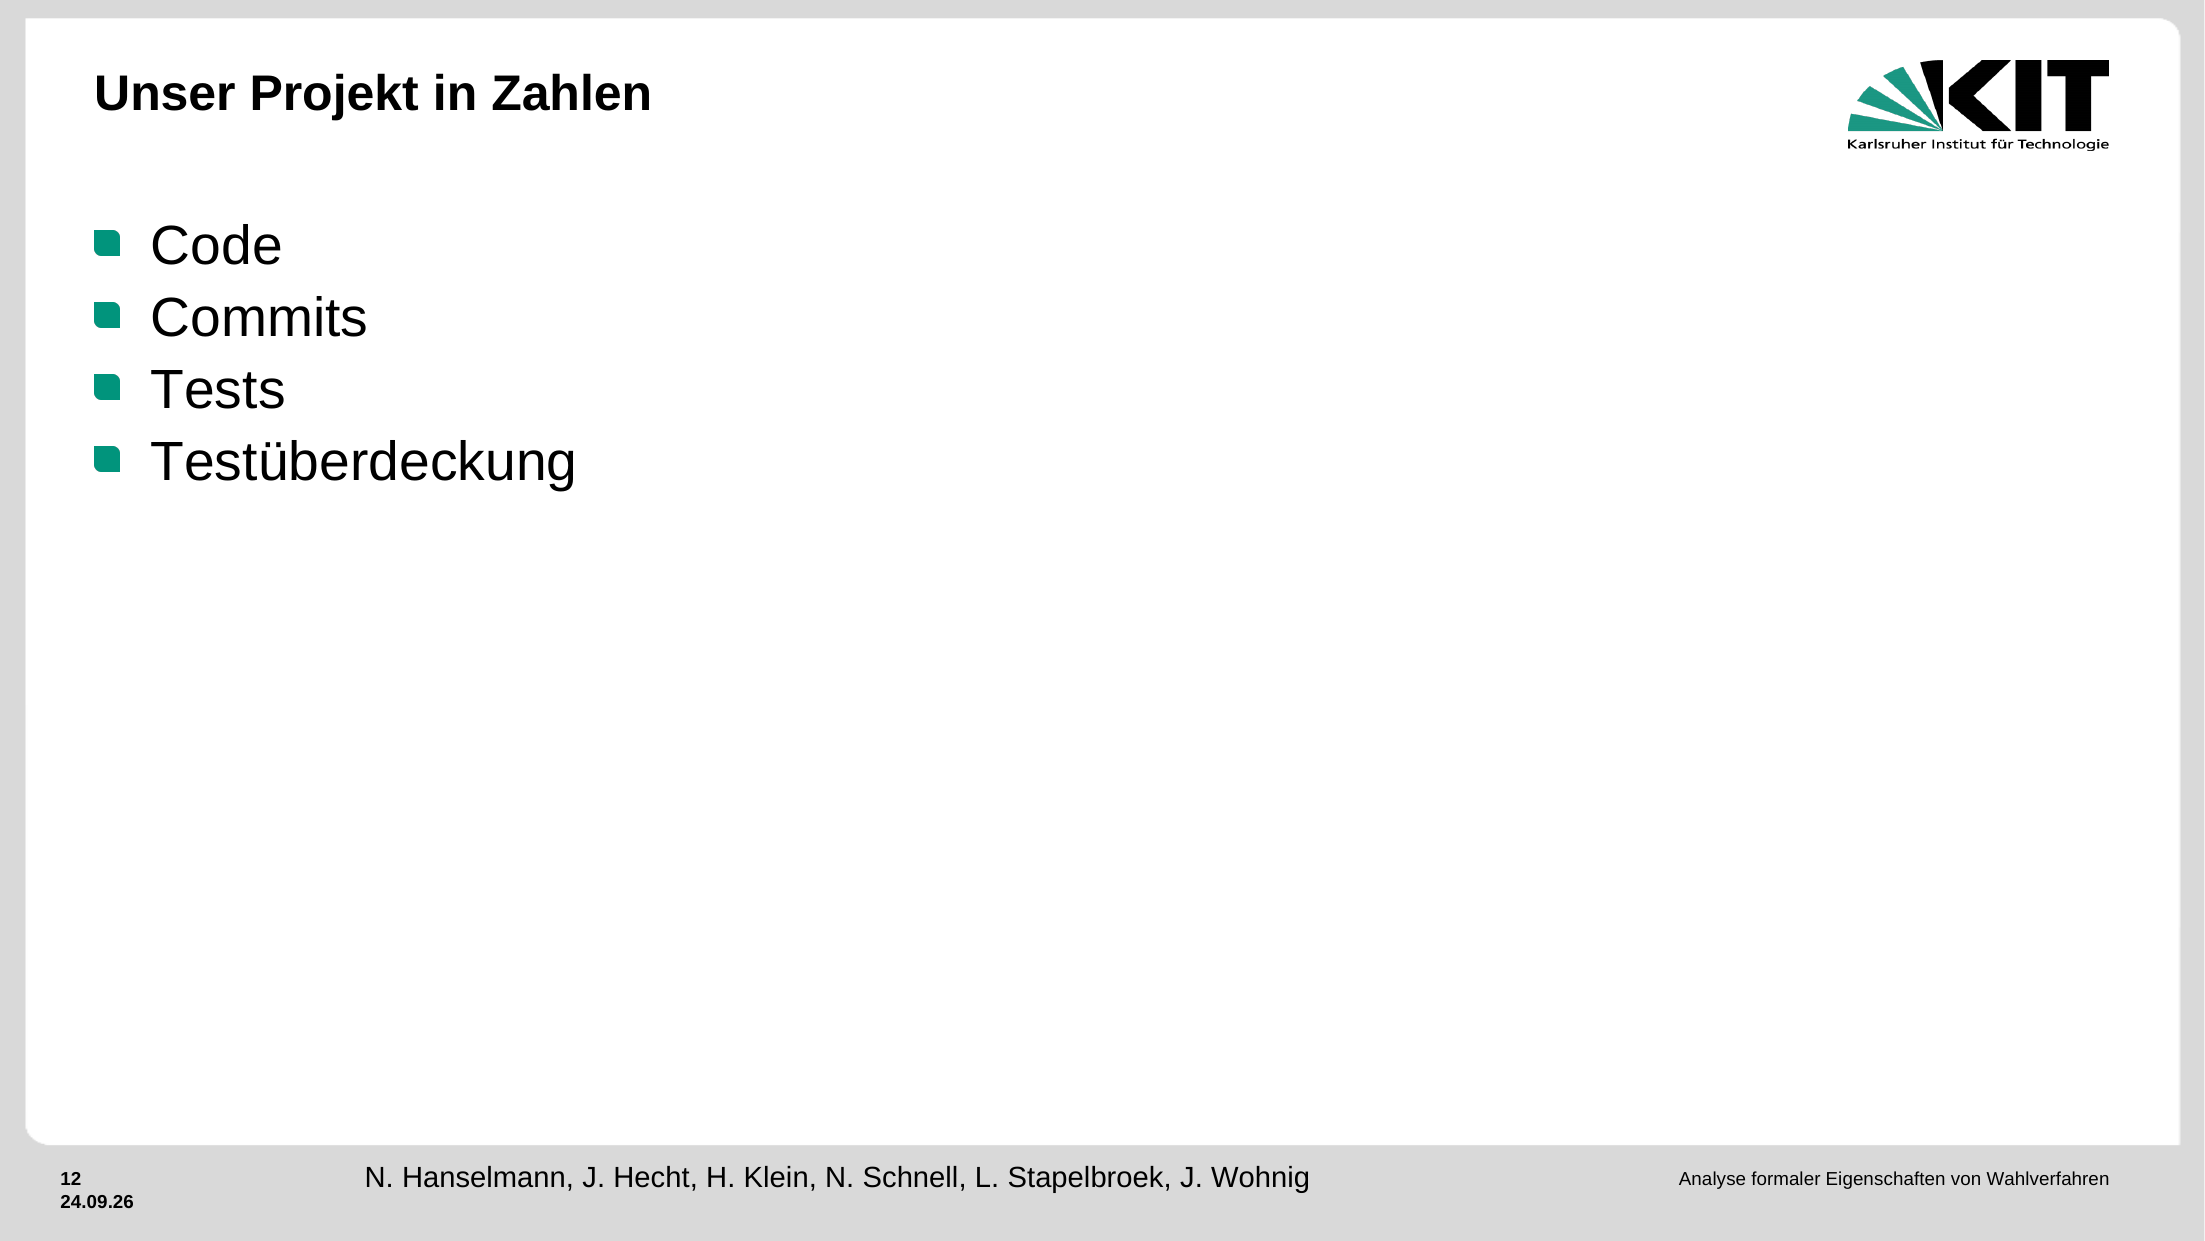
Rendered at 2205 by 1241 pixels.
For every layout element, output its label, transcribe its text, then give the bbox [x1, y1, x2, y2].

title Unser Projekt in Zahlen [94, 60, 1761, 162]
picture [0, 0, 2205, 1241]
list Code Commits Tests Testüberdeckung [94, 216, 2084, 1102]
